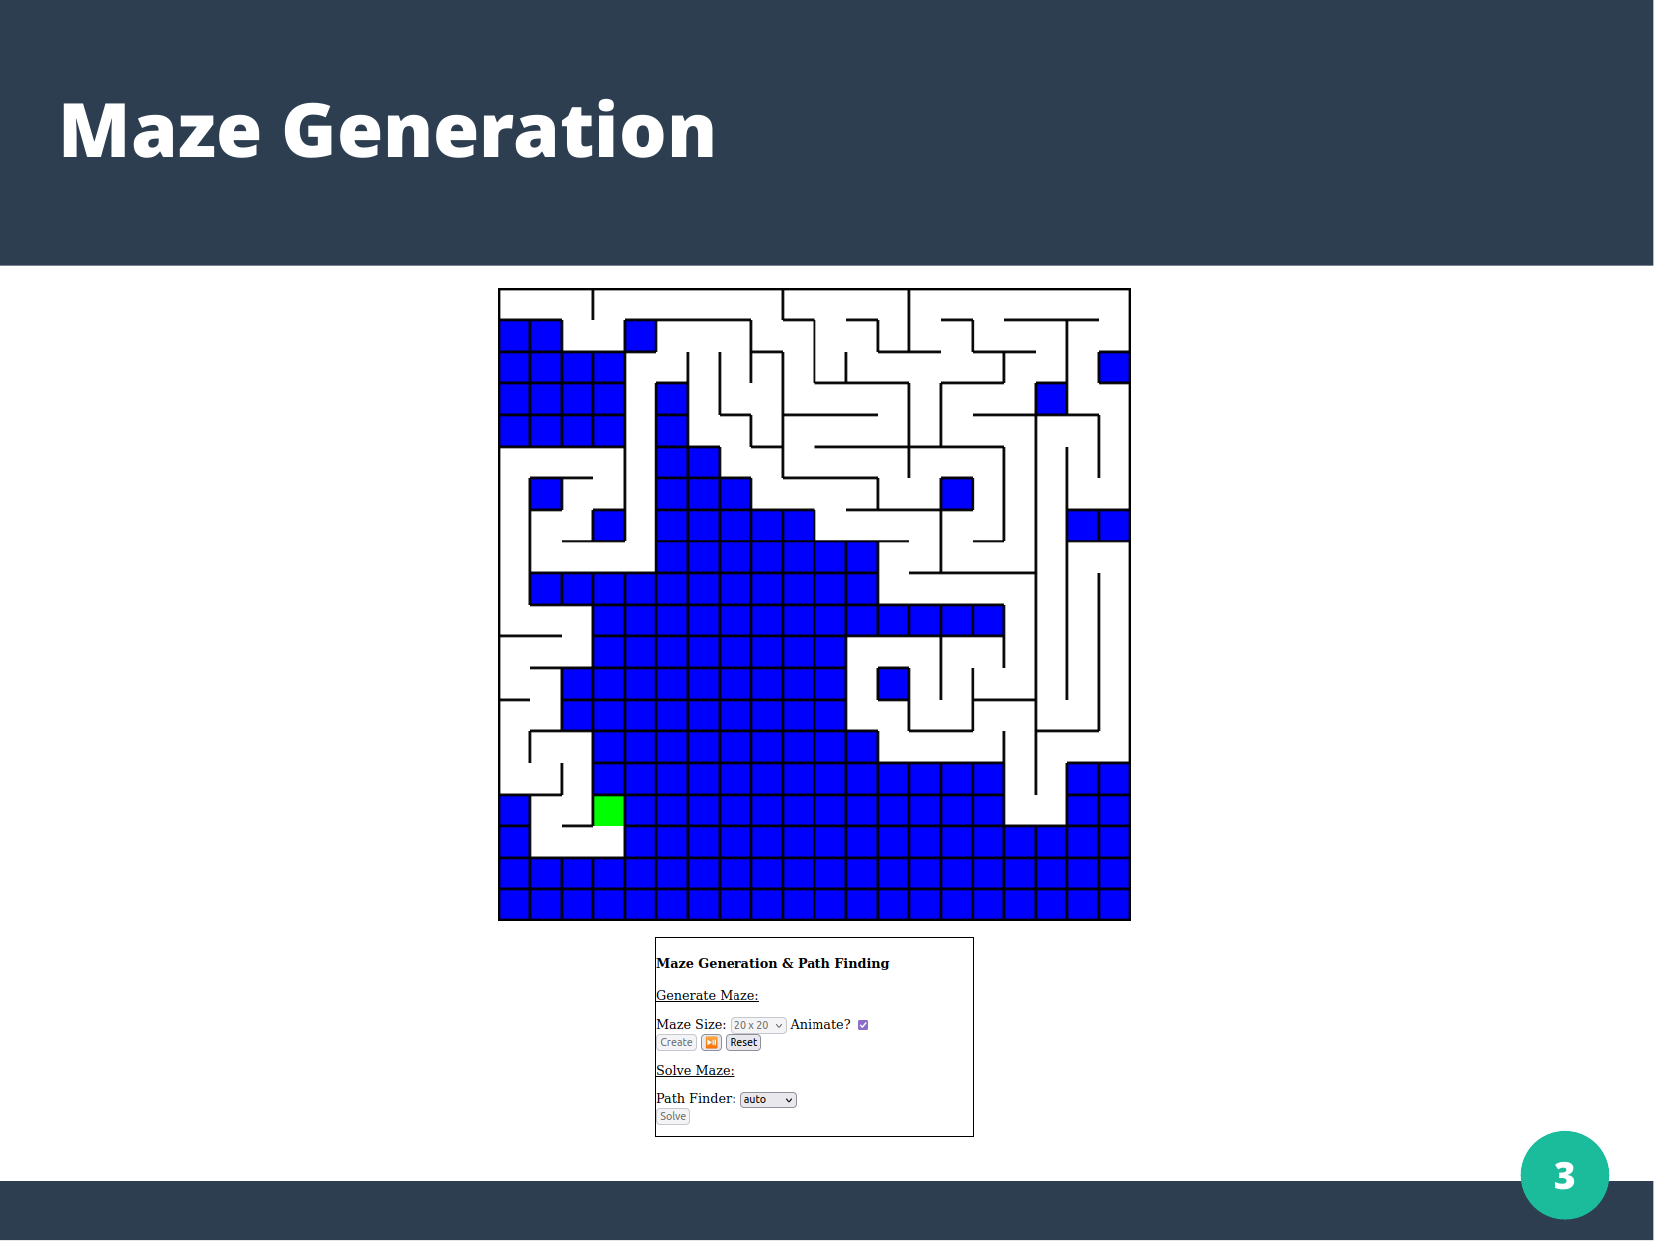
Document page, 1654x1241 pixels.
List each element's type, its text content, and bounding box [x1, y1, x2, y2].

picture [495, 284, 1135, 1141]
title Maze Generation [59, 49, 1595, 207]
